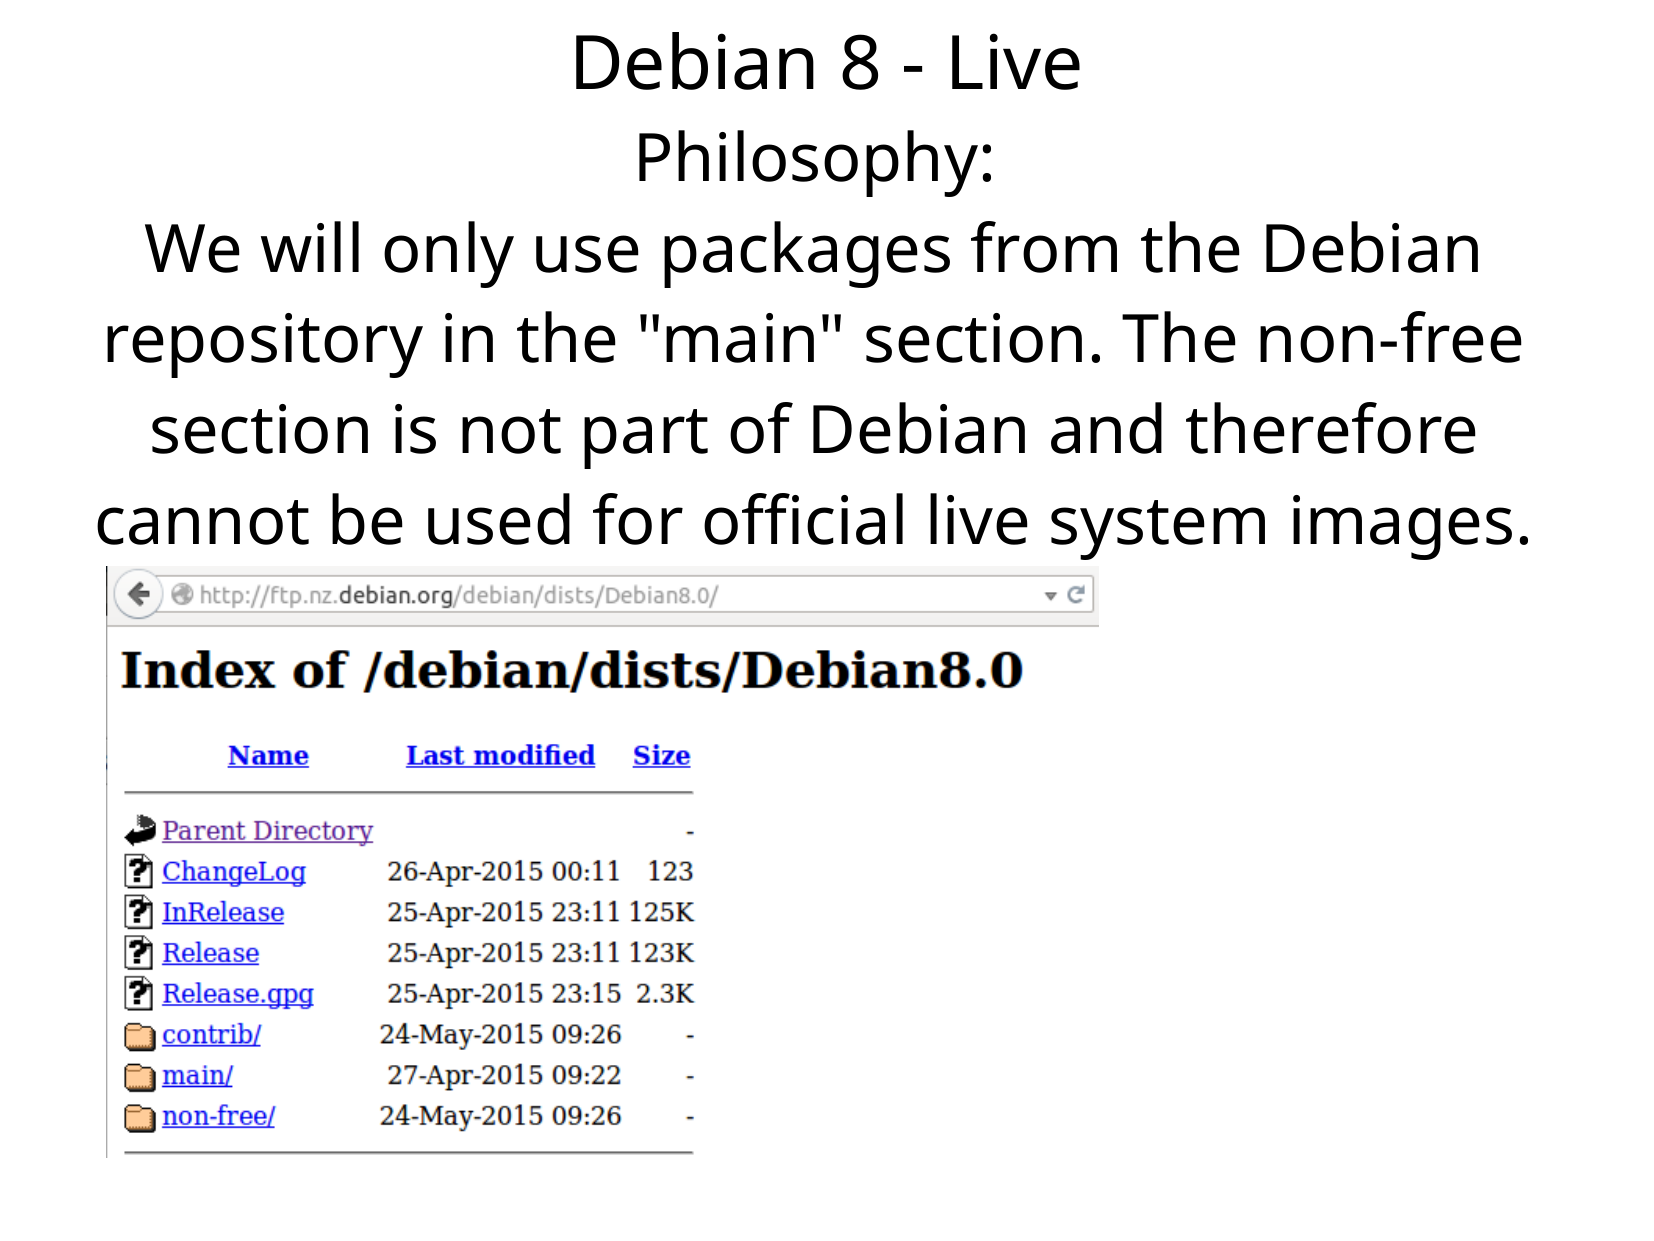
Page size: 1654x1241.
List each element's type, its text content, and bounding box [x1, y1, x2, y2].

subtitle Philosophy: We will only use packages from the Debian repository in the "main" section. The non-free section is not part of Debian and therefore cannot be used for official live system images. [70, 130, 1560, 544]
picture [106, 566, 1099, 1158]
title Debian 8 - Live [82, 13, 1571, 107]
